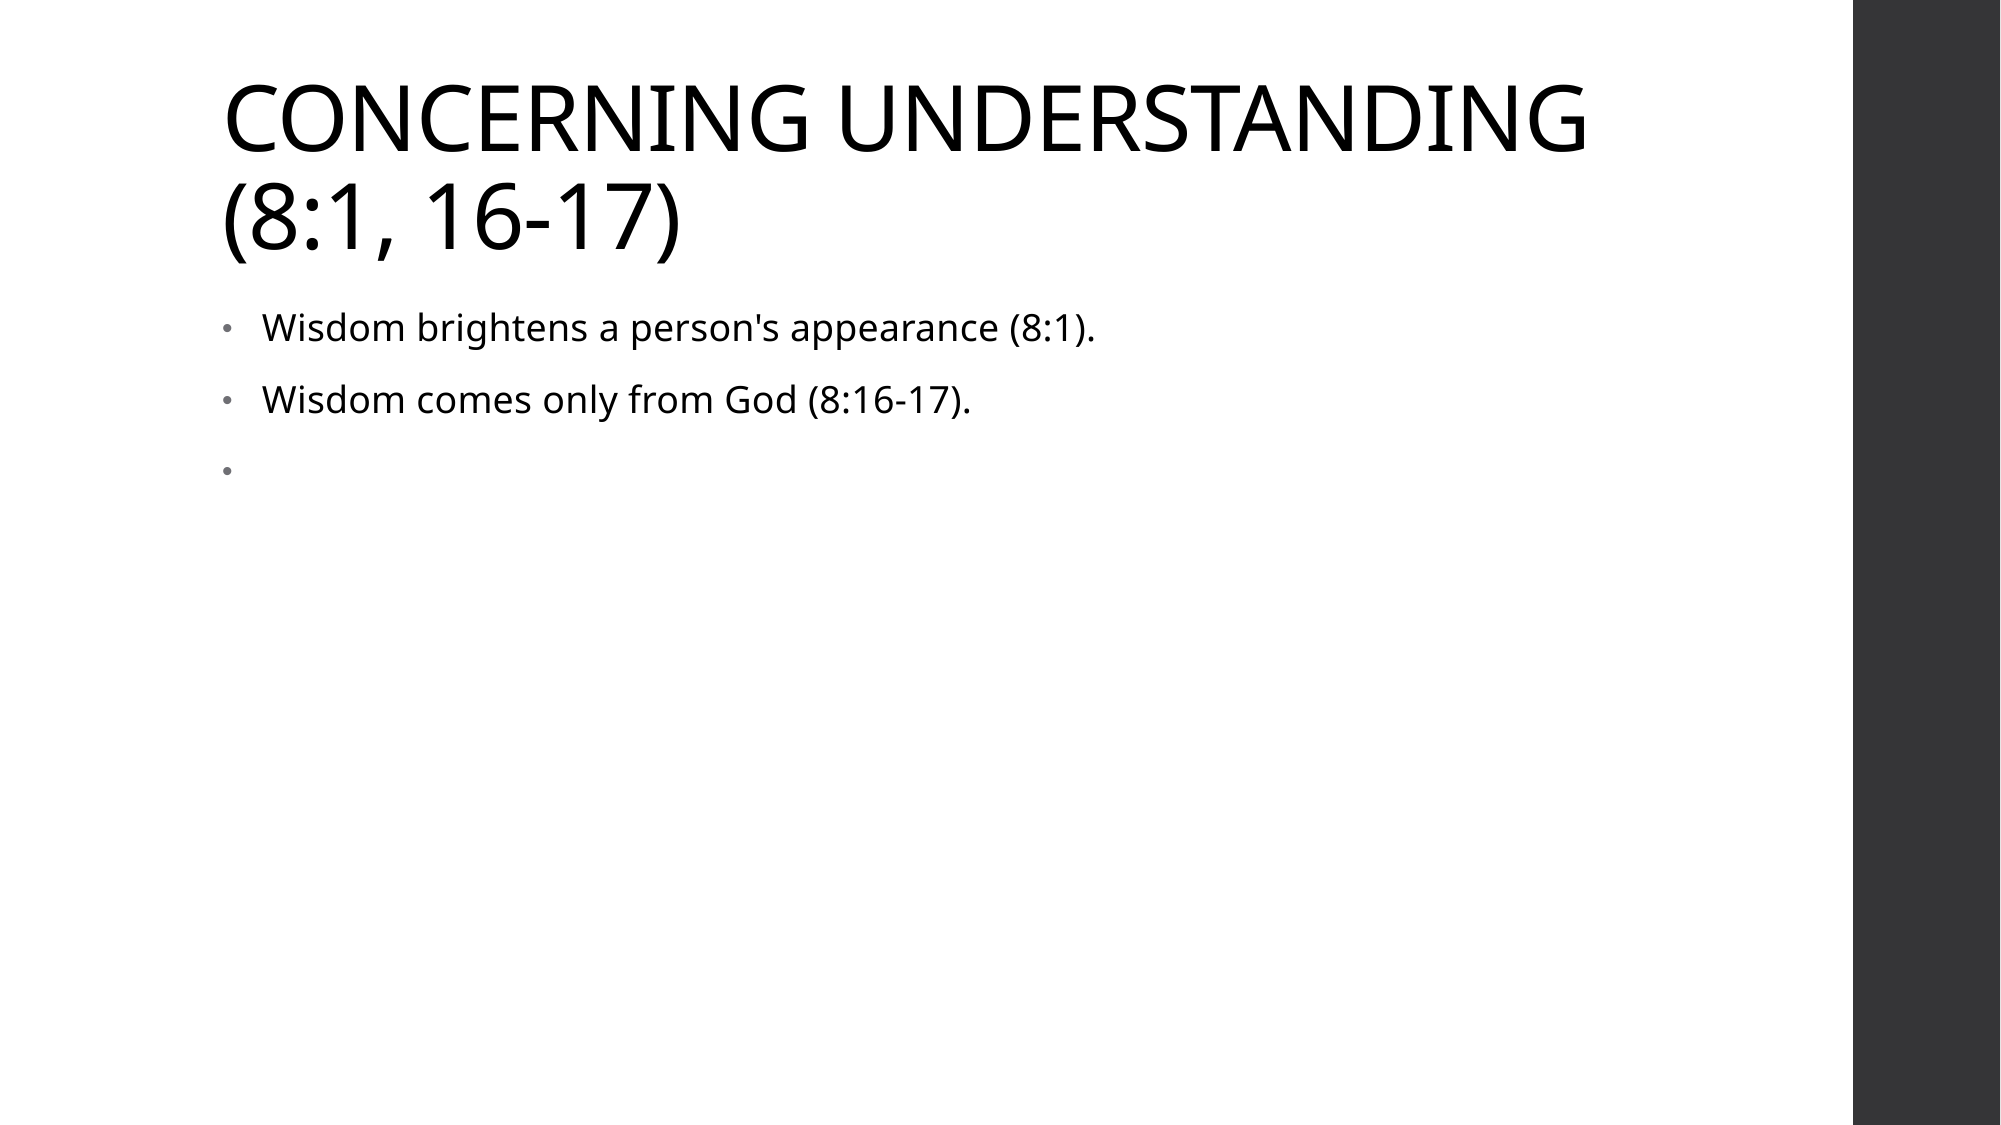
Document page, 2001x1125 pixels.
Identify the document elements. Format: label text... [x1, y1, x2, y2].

title CONCERNING UNDERSTANDING (8:1, 16-17) [206, 60, 1797, 278]
list Wisdom brightens a person's appearance (8:1). Wisdom comes only from God (8:16-17). [206, 299, 1617, 1014]
